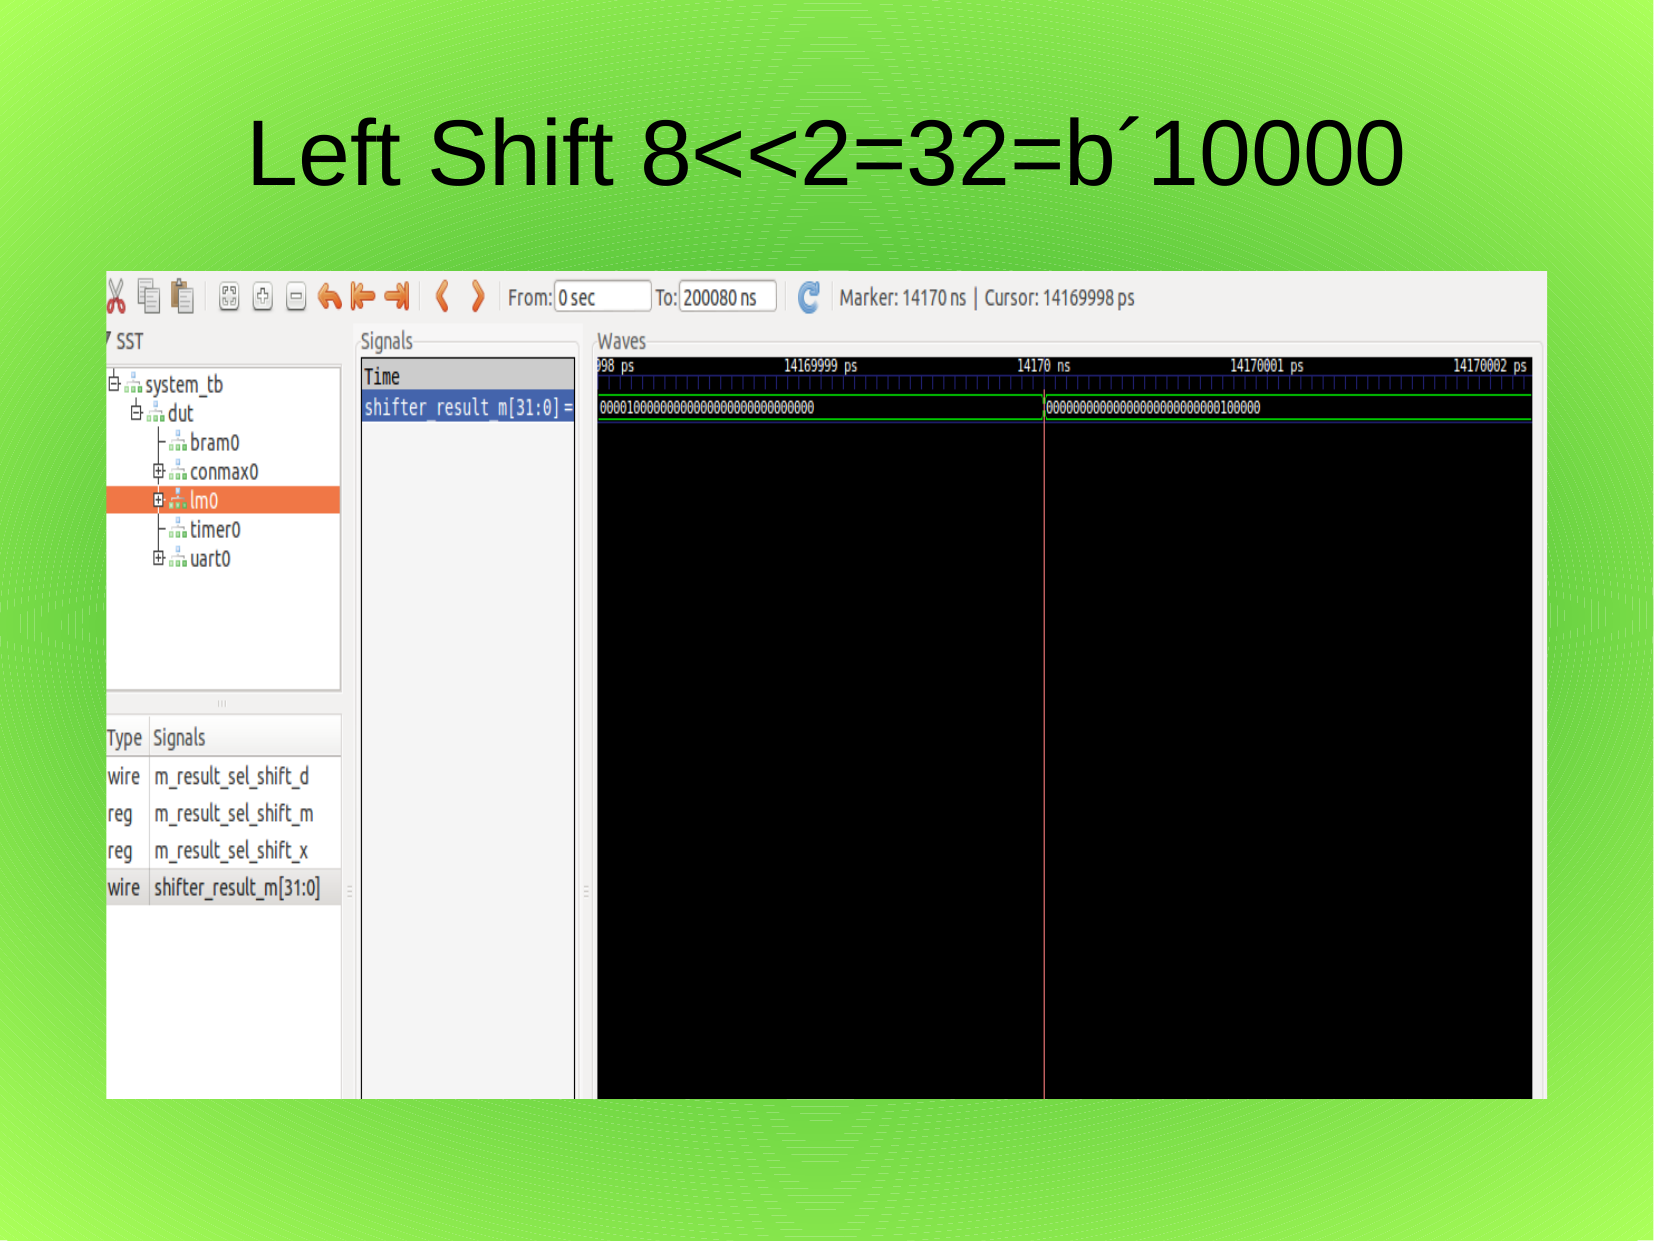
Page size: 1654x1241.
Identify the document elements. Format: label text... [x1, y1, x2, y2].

picture [106, 271, 1548, 1099]
title Left Shift 8<<2=32=b´10000 [82, 49, 1571, 257]
